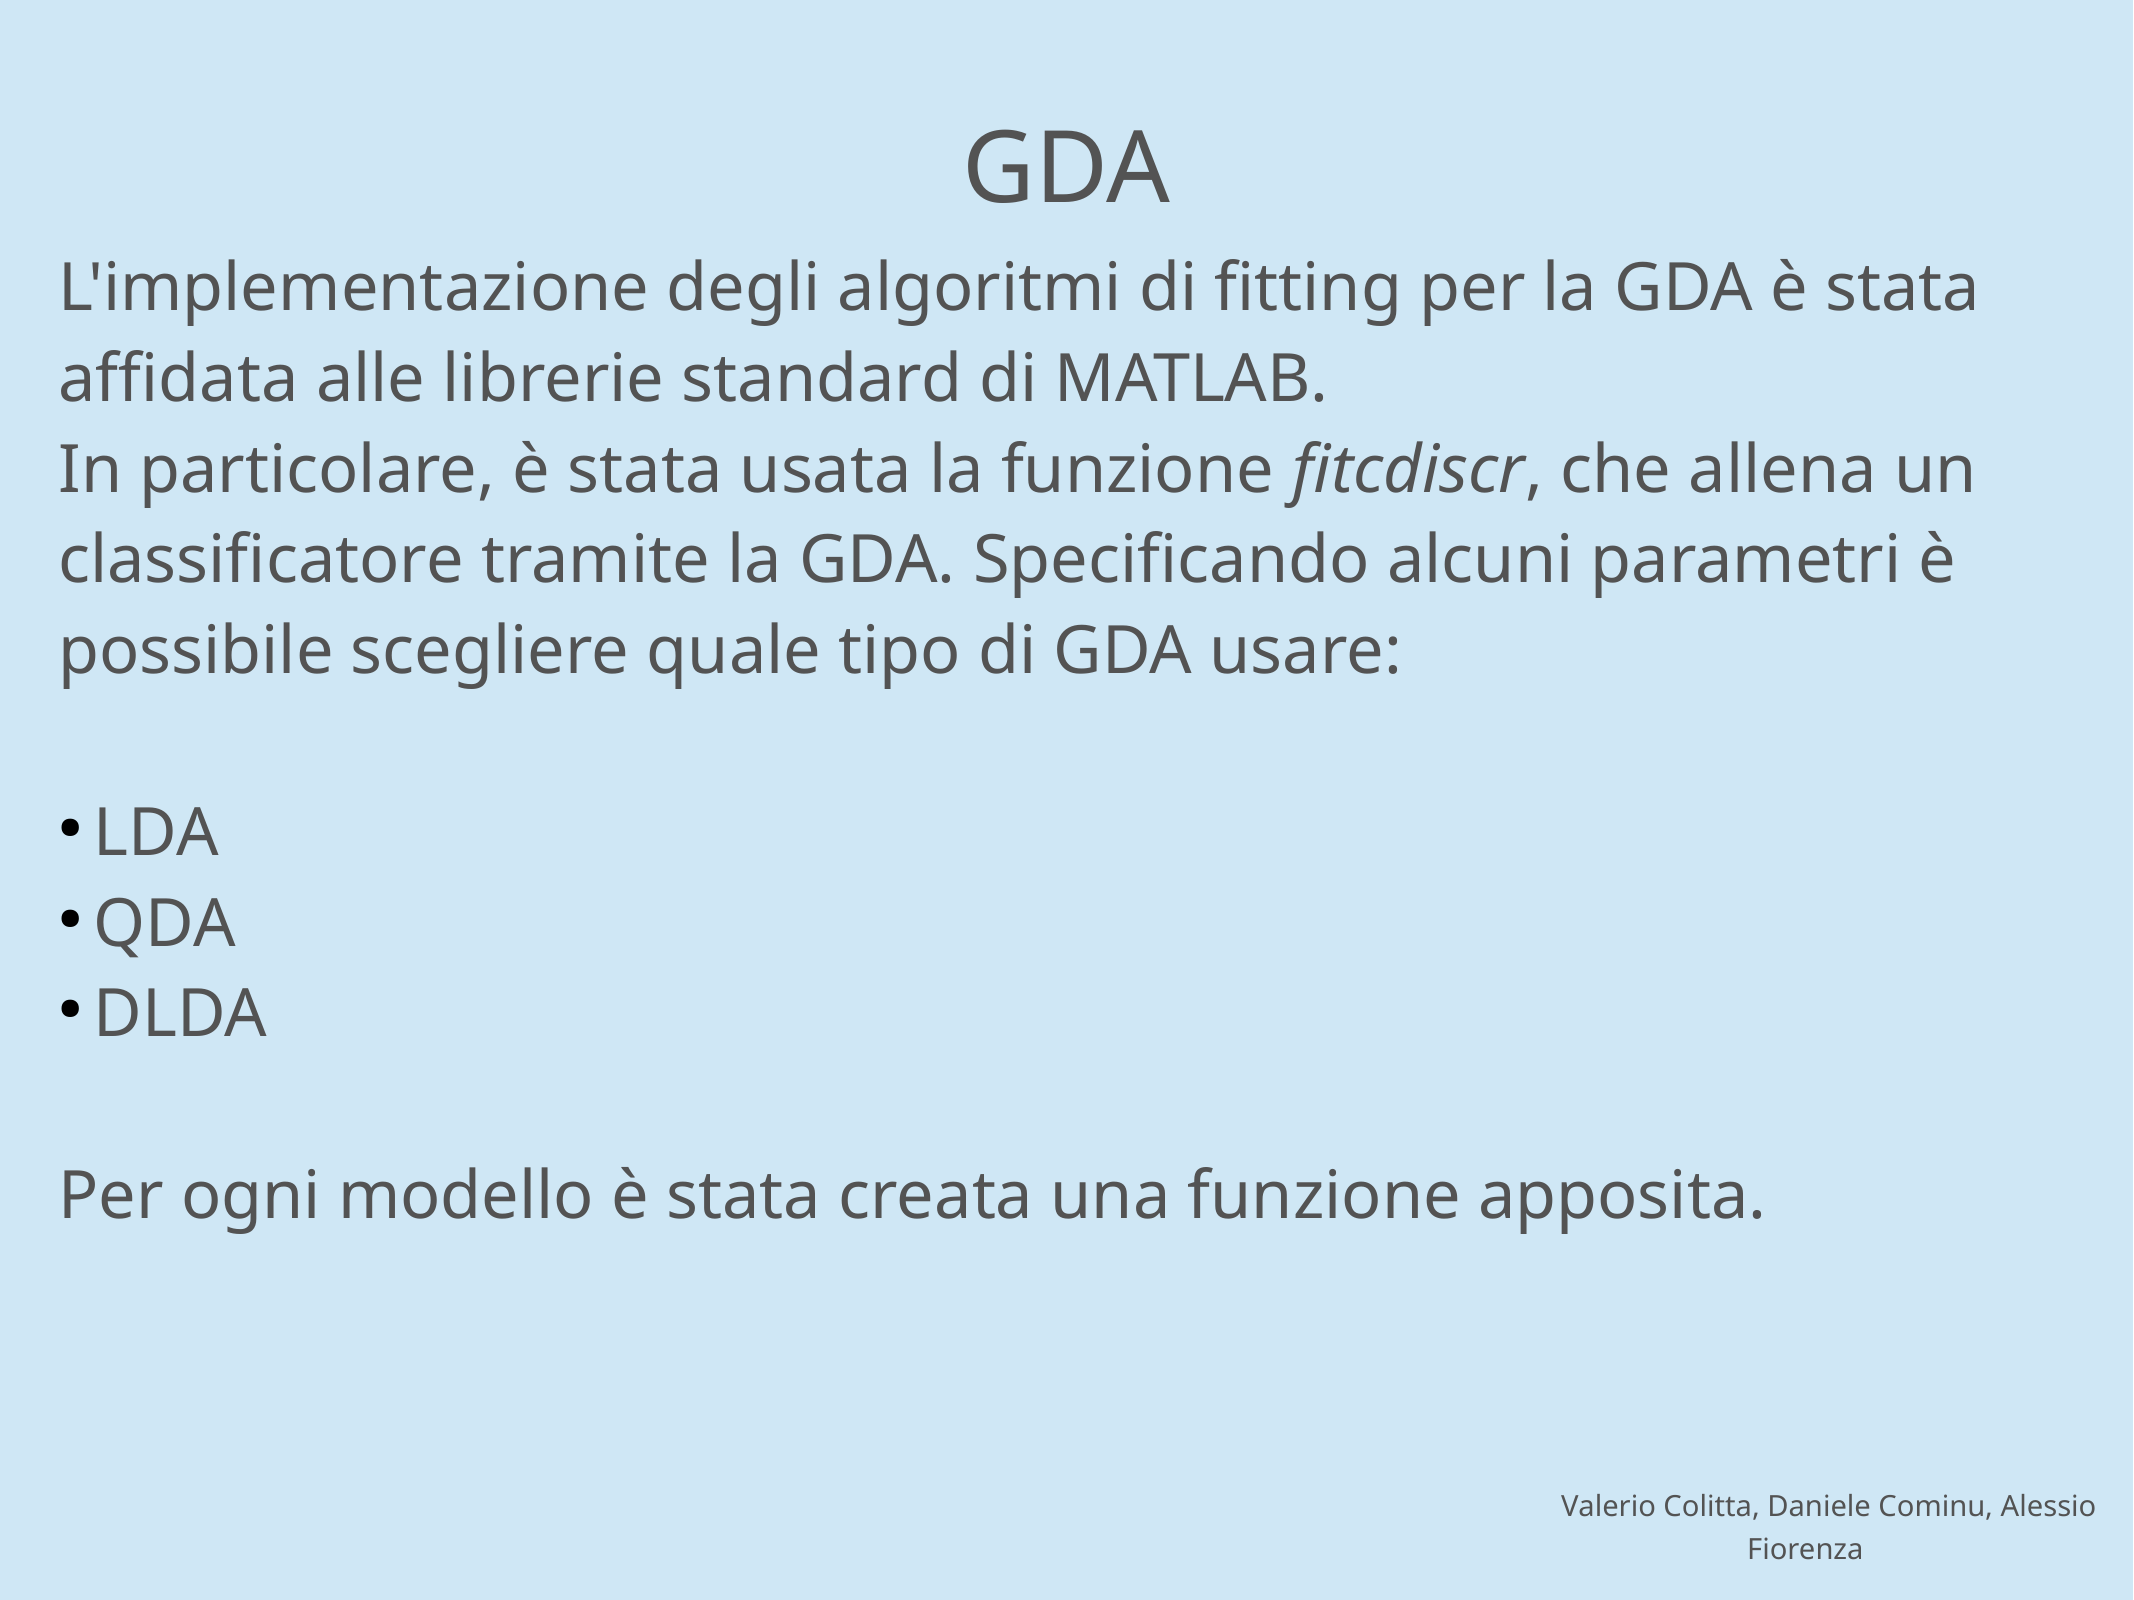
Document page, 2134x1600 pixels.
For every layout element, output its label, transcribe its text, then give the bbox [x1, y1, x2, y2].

title GDA [58, 94, 2075, 250]
subtitle L'implementazione degli algoritmi di fitting per la GDA è stata affidata alle librerie standard di MATLAB. In particolare, è stata usata la funzione fitcdiscr, che allena un classificatore tramite la GDA. Specificando alcuni parametri è possibile scegliere quale tipo di GDA usare: LDA QDA DLDA Per ogni modello è stata creata una funzione apposita. [58, 250, 2075, 1227]
text_box Valerio Colitta, Daniele Cominu, Alessio Fiorenza [1467, 1496, 2134, 1558]
